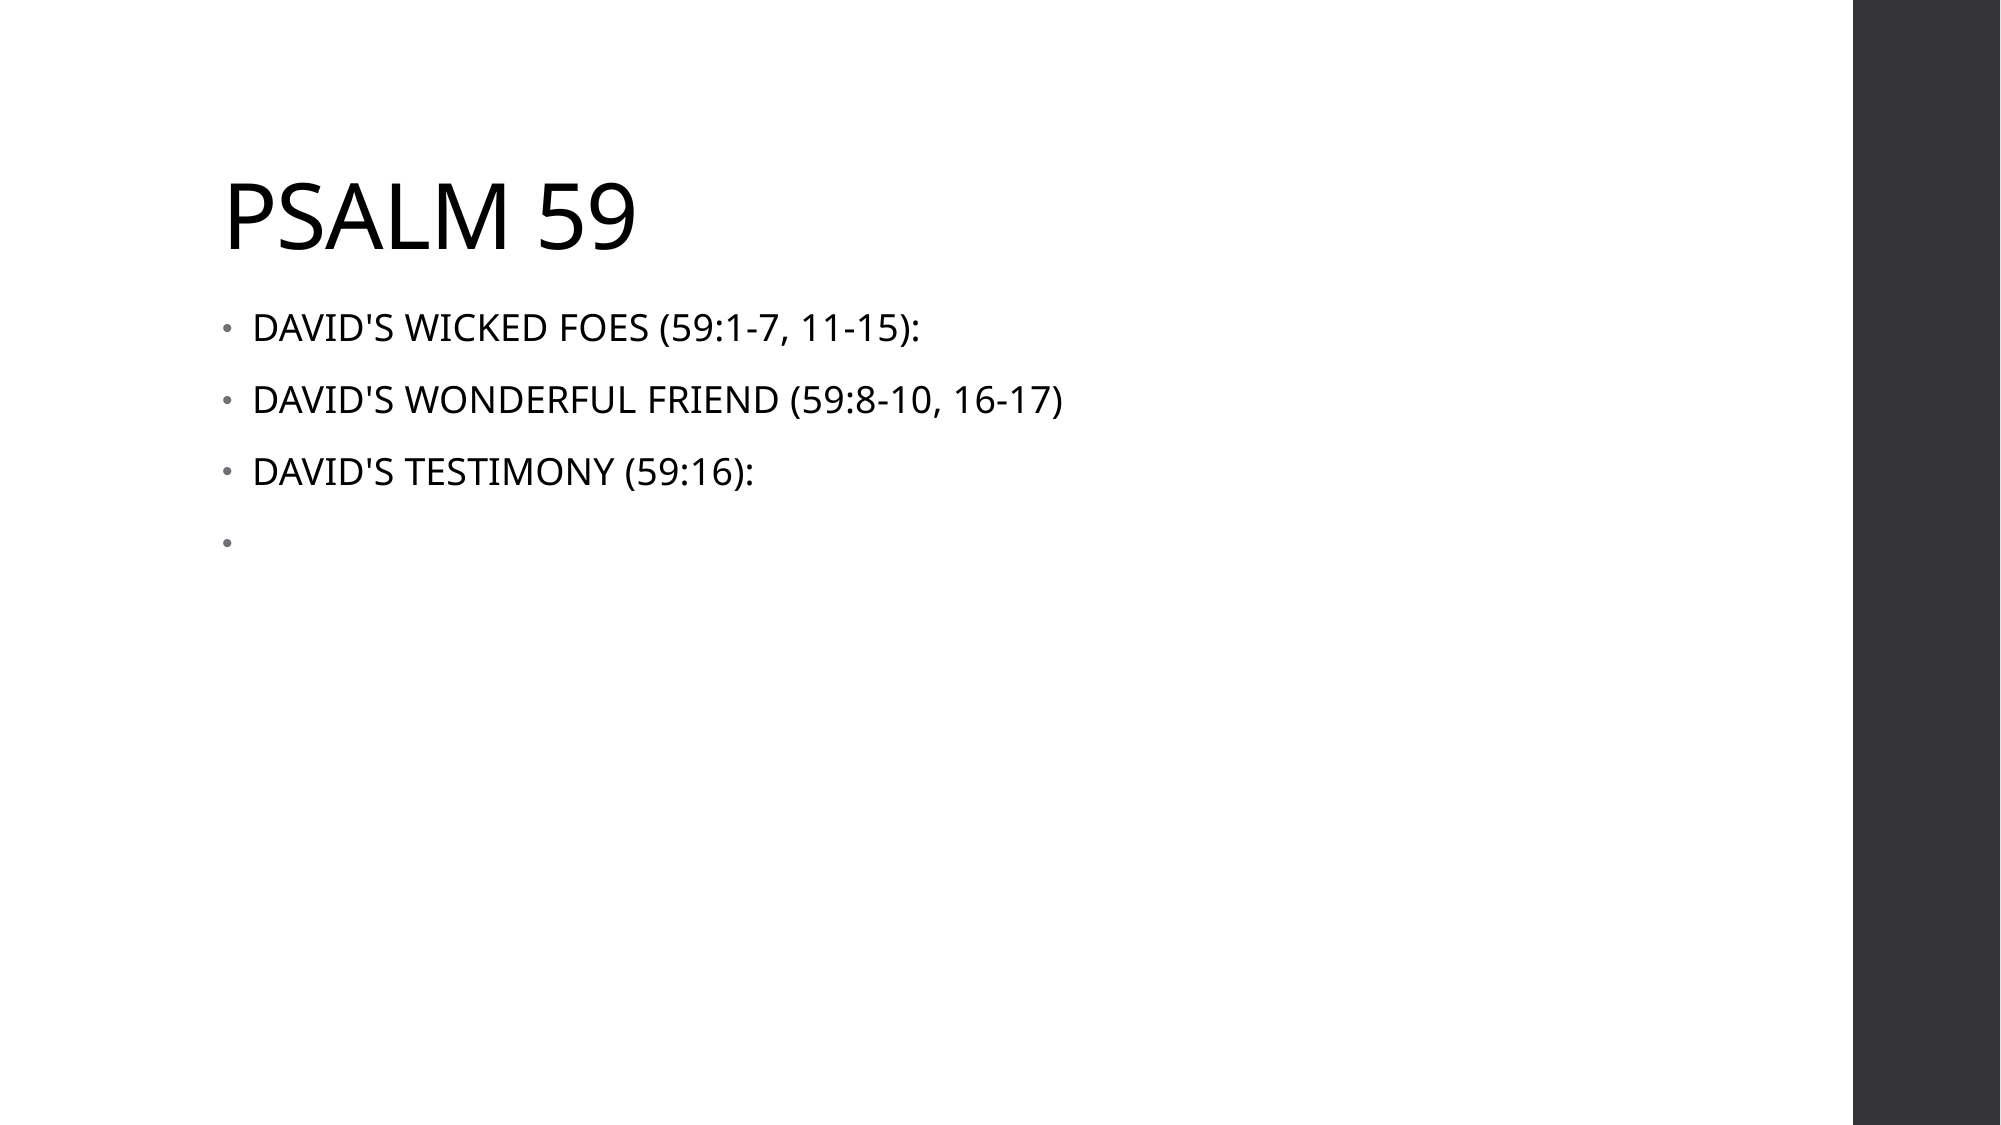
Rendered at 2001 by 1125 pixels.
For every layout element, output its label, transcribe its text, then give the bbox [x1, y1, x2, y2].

list DAVID'S WICKED FOES (59:1-7, 11-15): DAVID'S WONDERFUL FRIEND (59:8-10, 16-17) DAVID'S TESTIMONY (59:16): [206, 299, 1617, 1014]
title PSALM 59 [206, 60, 1797, 278]
